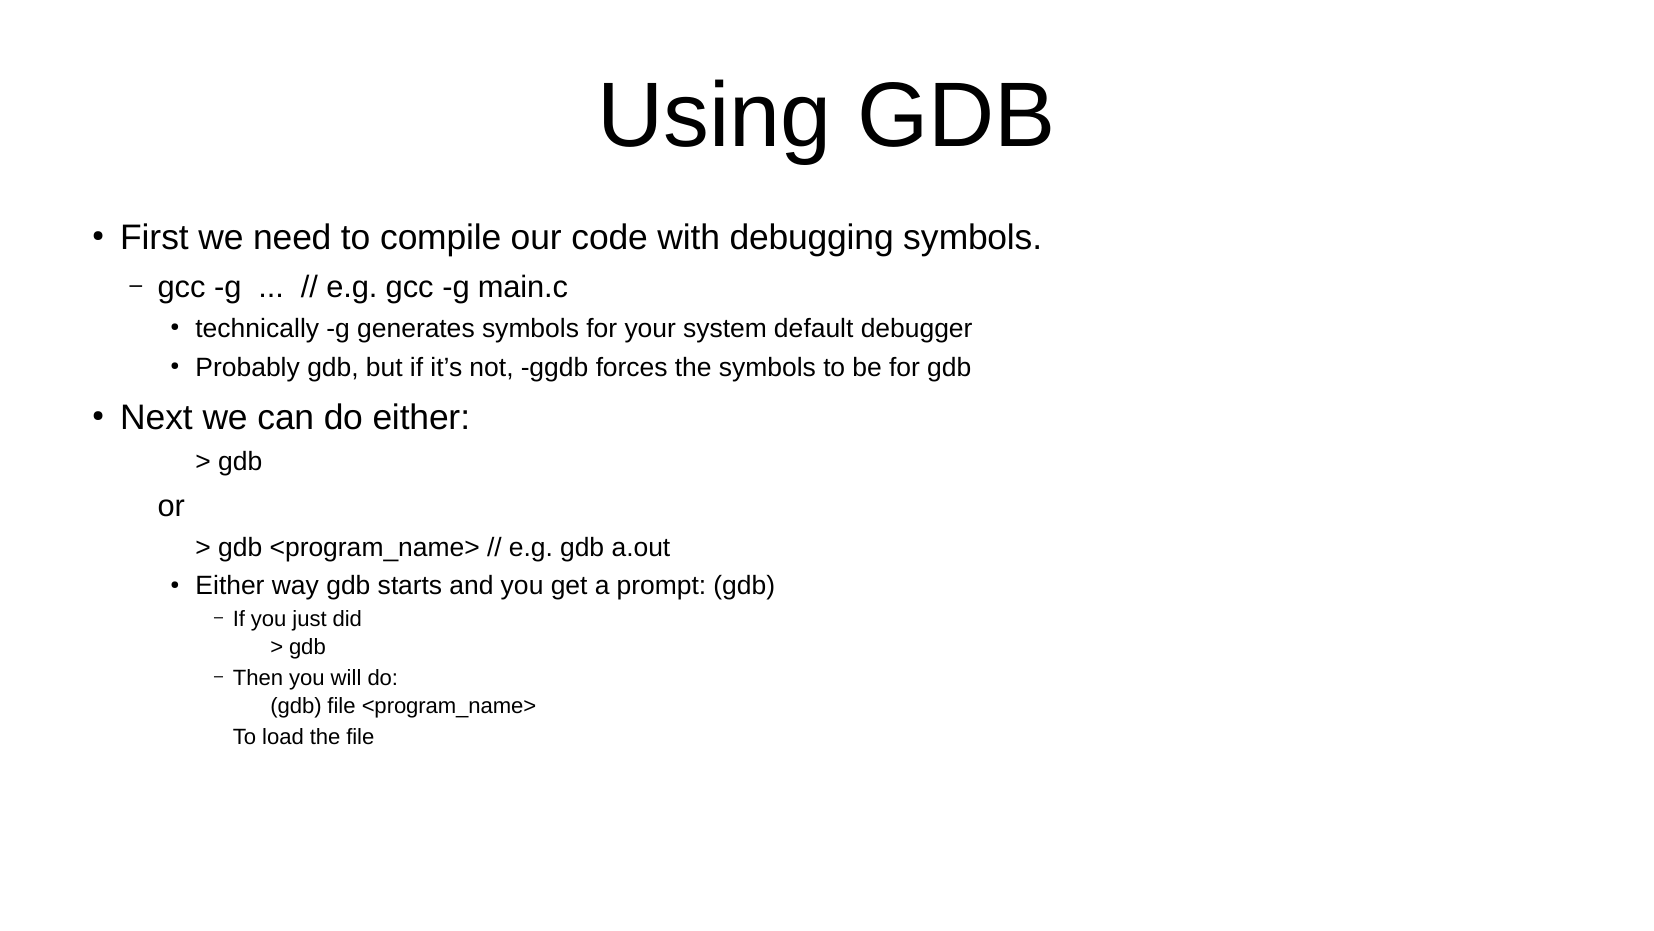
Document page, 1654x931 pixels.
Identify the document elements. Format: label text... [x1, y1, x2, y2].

list First we need to compile our code with debugging symbols. gcc -g ... // e.g. gcc -g main.c technically -g generates symbols for your system default debugger Probably gdb, but if it’s not, -ggdb forces the symbols to be for gdb Next we can do either: > gdb or > gdb <program_name> // e.g. gdb a.out Either way gdb starts and you get a prompt: (gdb) If you just did > gdb Then you will do: (gdb) file <program_name> To load the file [82, 217, 1571, 758]
title Using GDB [82, 37, 1571, 193]
